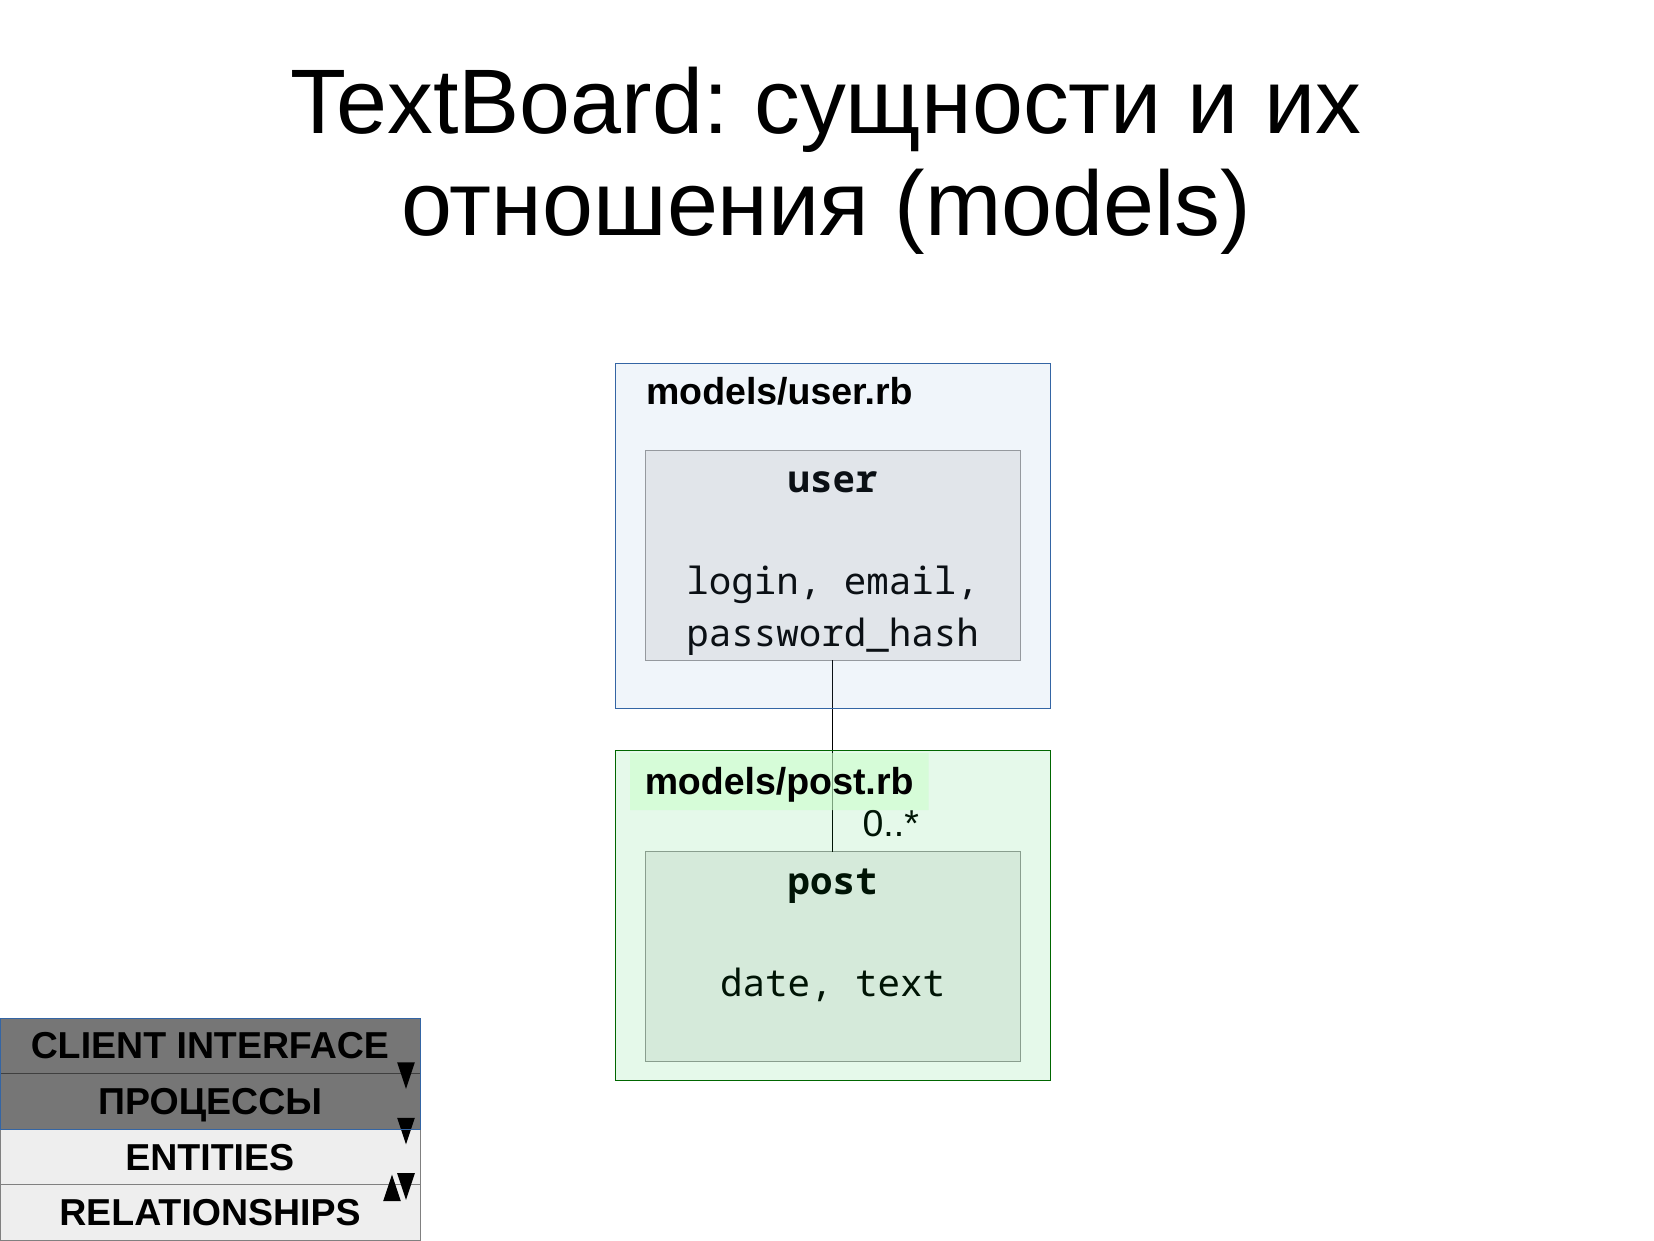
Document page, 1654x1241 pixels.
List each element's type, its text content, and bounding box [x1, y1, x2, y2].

text_box [0, 1018, 421, 1130]
text_box models/post.rb [630, 753, 929, 811]
text_box RELATIONSHIPS [0, 1184, 421, 1241]
text_box ENTITIES [0, 1130, 421, 1184]
title TextBoard: сущности и их отношения (models) [82, 49, 1571, 257]
text_box models/user.rb [631, 363, 928, 421]
text_box [615, 750, 1051, 1081]
text_box [615, 363, 1051, 709]
